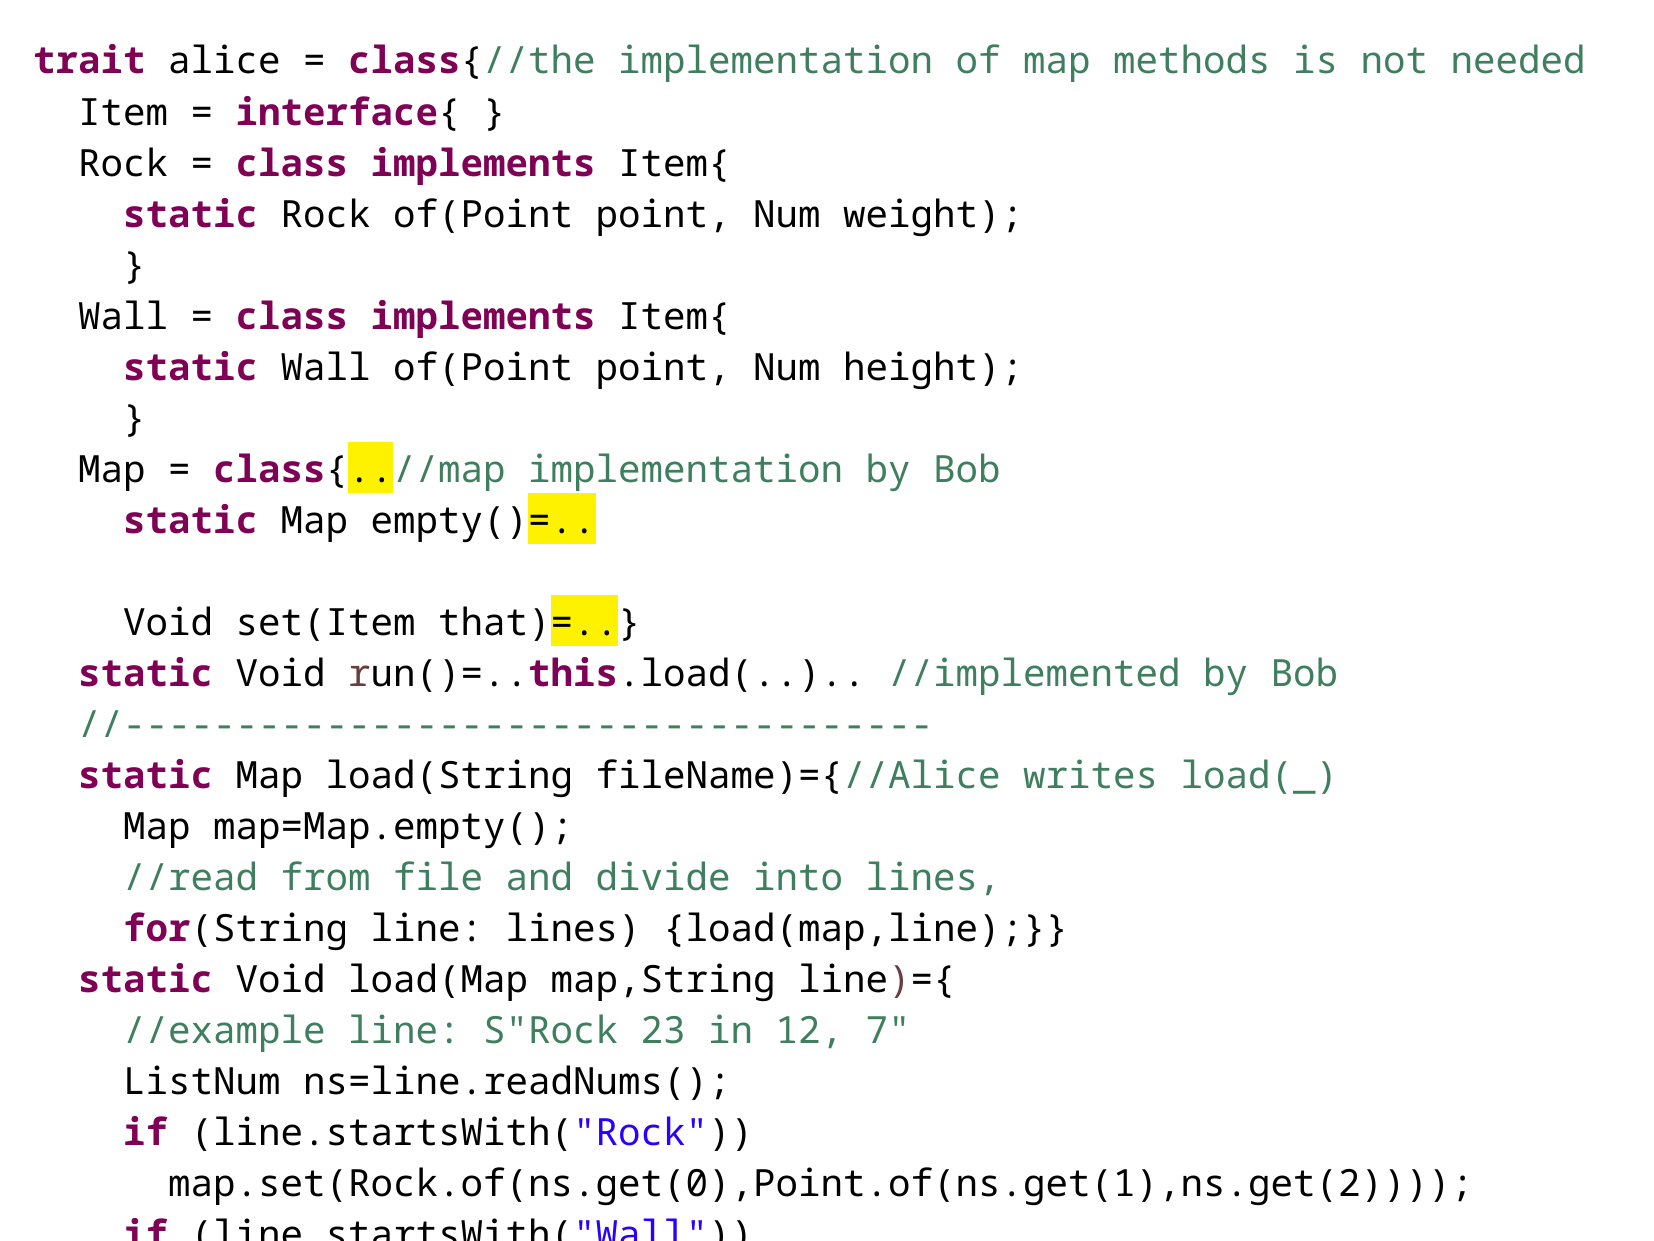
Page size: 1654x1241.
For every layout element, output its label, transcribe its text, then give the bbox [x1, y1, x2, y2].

text_box trait alice = class{//the implementation of map methods is not needed Item = interface{ } Rock = class implements Item{ static Rock of(Point point, Num weight); } Wall = class implements Item{ static Wall of(Point point, Num height); } Map = class{..//map implementation by Bob static Map empty()=.. Void set(Item that)=..} static Void run()=..this.load(..).. //implemented by Bob //------------------------------------ static Map load(String fileName)={//Alice writes load(_) Map map=Map.empty(); //read from file and divide into lines, for(String line: lines) {load(map,line);}} static Void load(Map map,String line)={ //example line: S"Rock 23 in 12, 7" ListNum ns=line.readNums(); if (line.startsWith("Rock")) map.set(Rock.of(ns.get(0),Point.of(ns.get(1),ns.get(2)))); if (line.startsWith("Wall")) .. .. }} [18, 26, 1654, 1241]
